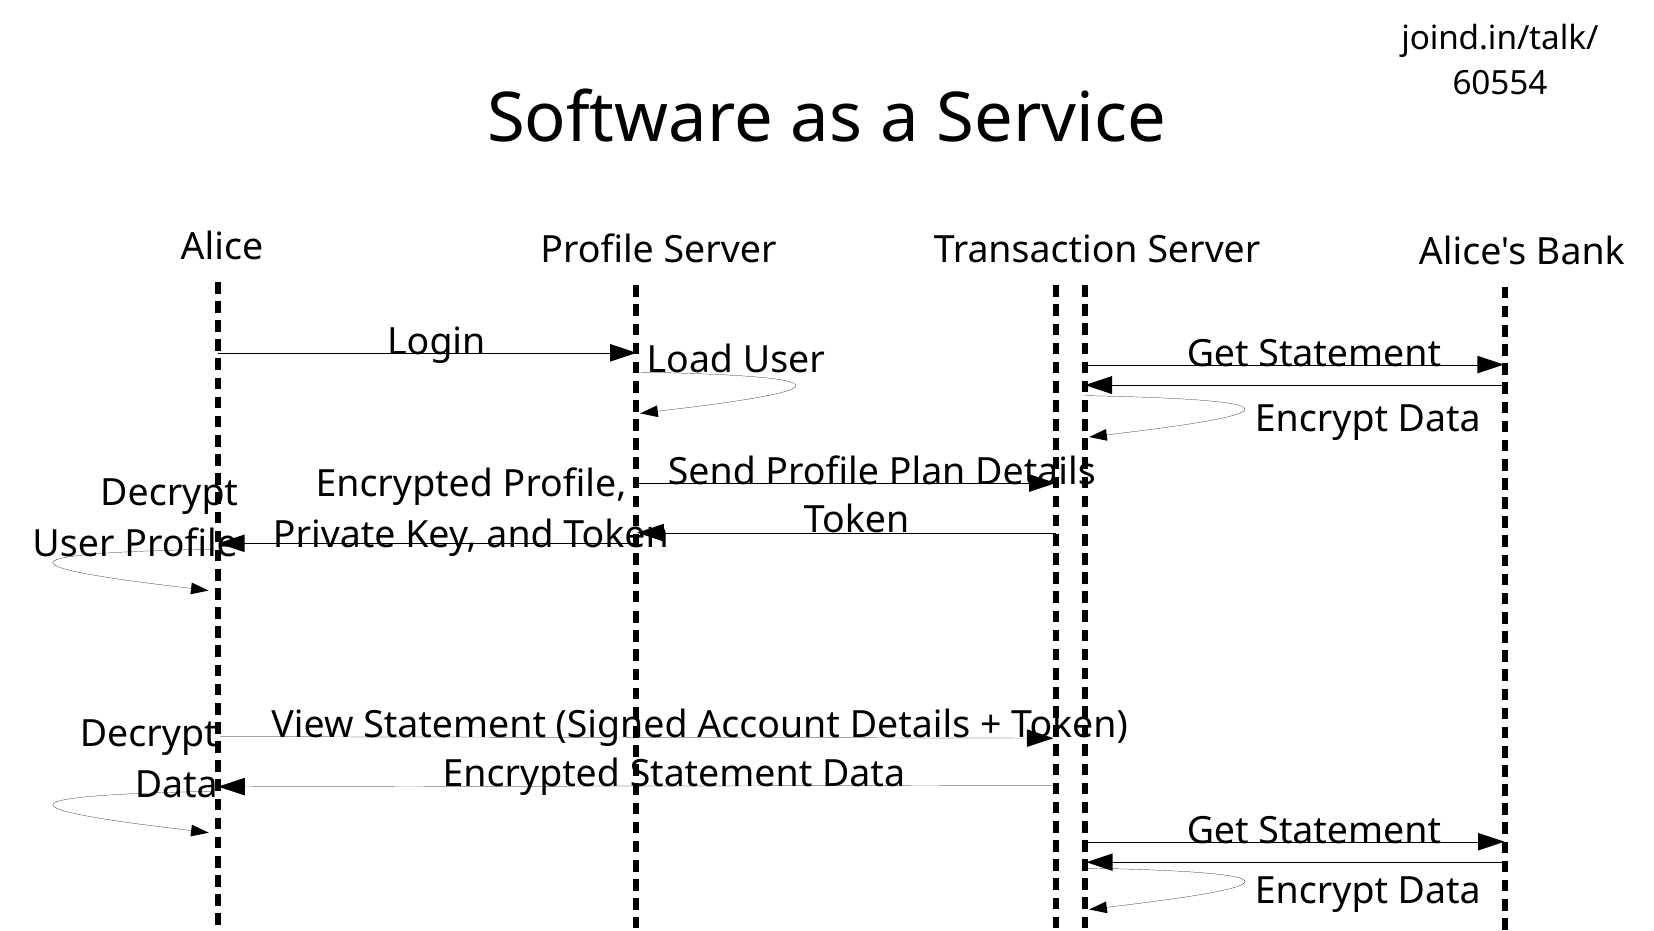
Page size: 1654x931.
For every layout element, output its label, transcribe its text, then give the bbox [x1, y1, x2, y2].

text_box Alice [165, 212, 271, 271]
text_box Encrypt Data [1240, 383, 1463, 491]
text_box Login [372, 306, 483, 365]
text_box Load User [631, 324, 972, 432]
text_box Send Profile Plan Details [653, 437, 1040, 495]
text_box Get Statement [1172, 318, 1419, 377]
text_box Transaction Server [919, 215, 1221, 274]
text_box Token [789, 485, 904, 544]
text_box Decrypt Data [65, 698, 295, 805]
text_box View Statement (Signed Account Details + Token) [256, 690, 1018, 749]
title Software as a Service [82, 37, 1571, 193]
text_box Get Statement [1172, 795, 1419, 854]
text_box Encrypt Data [1240, 856, 1463, 931]
text_box Encrypted Statement Data [428, 739, 846, 798]
text_box Alice's Bank [1404, 216, 1607, 275]
text_box Profile Server [525, 215, 749, 274]
text_box Encrypted Profile, Private Key, and Token [258, 448, 624, 550]
text_box Decrypt User Profile [17, 458, 218, 565]
